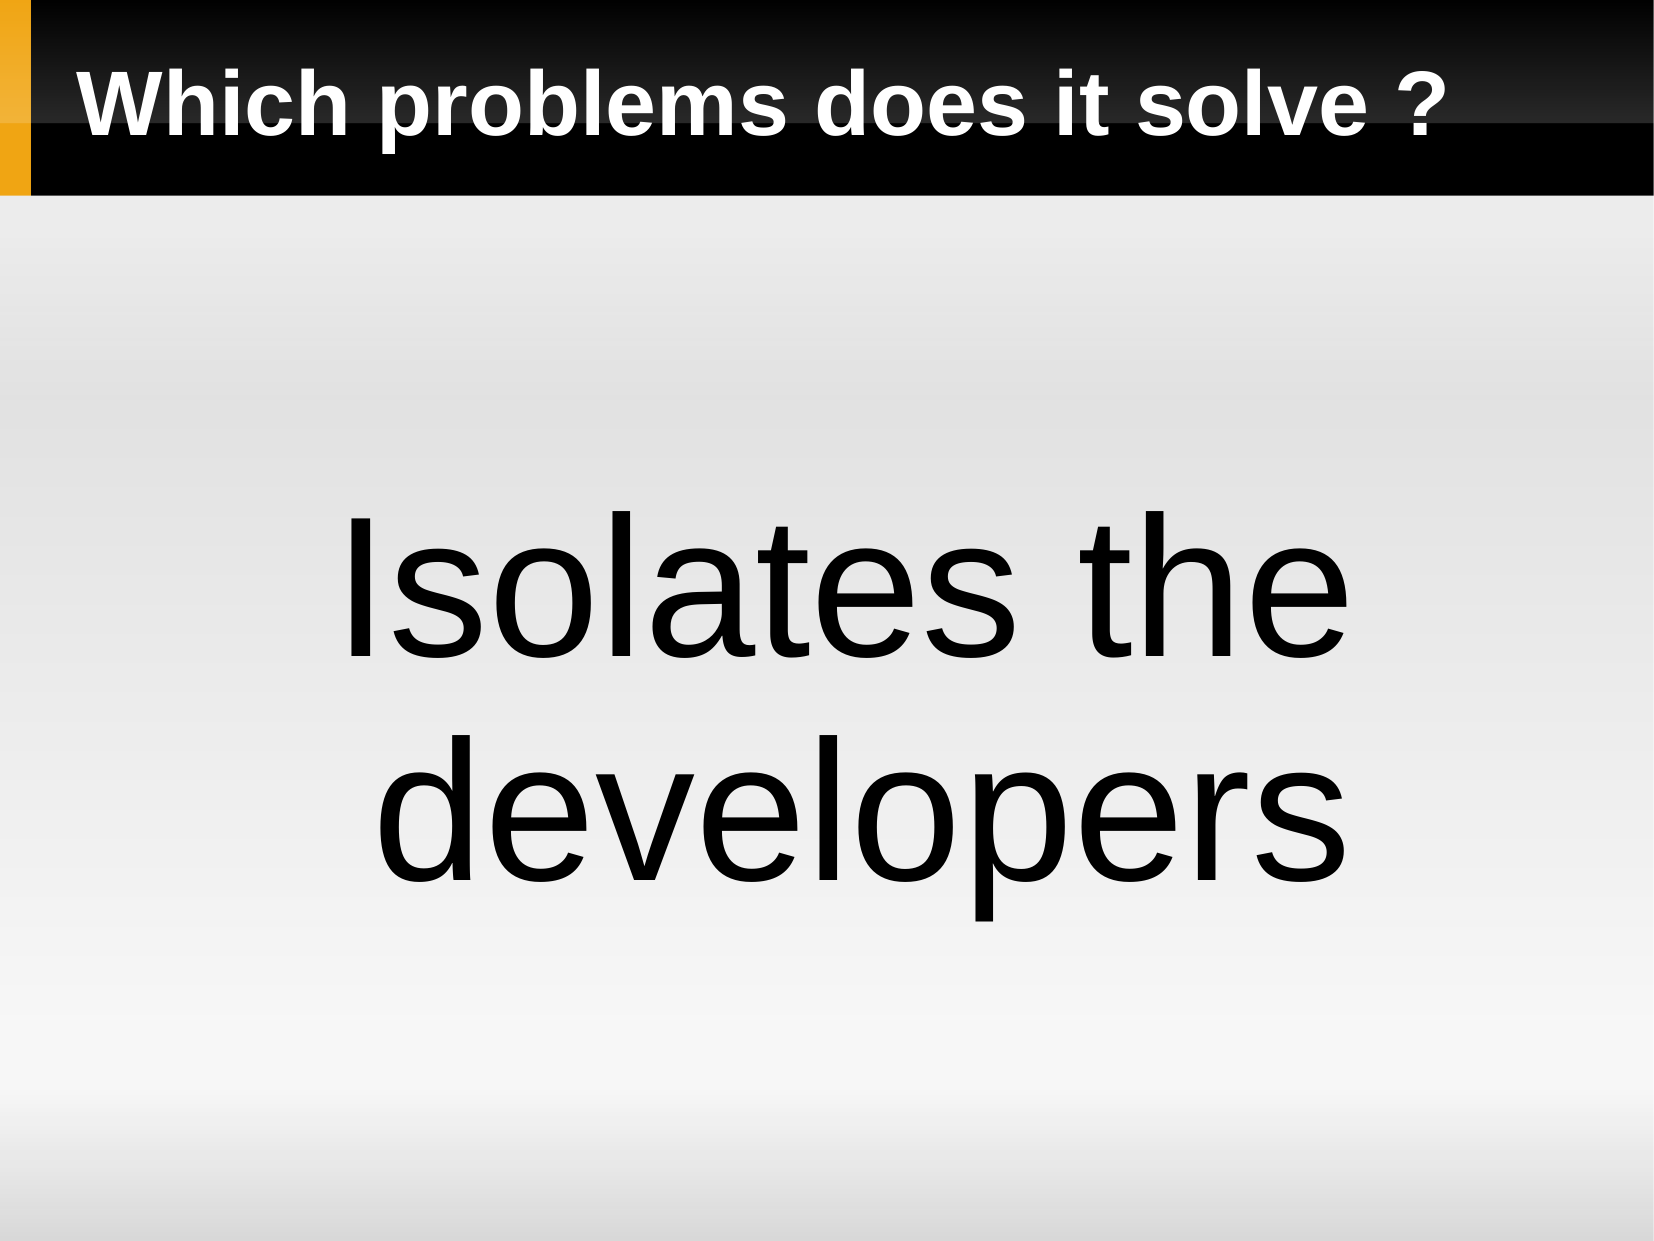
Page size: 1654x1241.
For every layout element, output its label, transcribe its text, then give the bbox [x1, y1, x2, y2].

title Which problems does it solve ? [76, 7, 1565, 200]
subtitle Isolates the developers [82, 297, 1571, 1102]
picture [0, 0, 1654, 1241]
